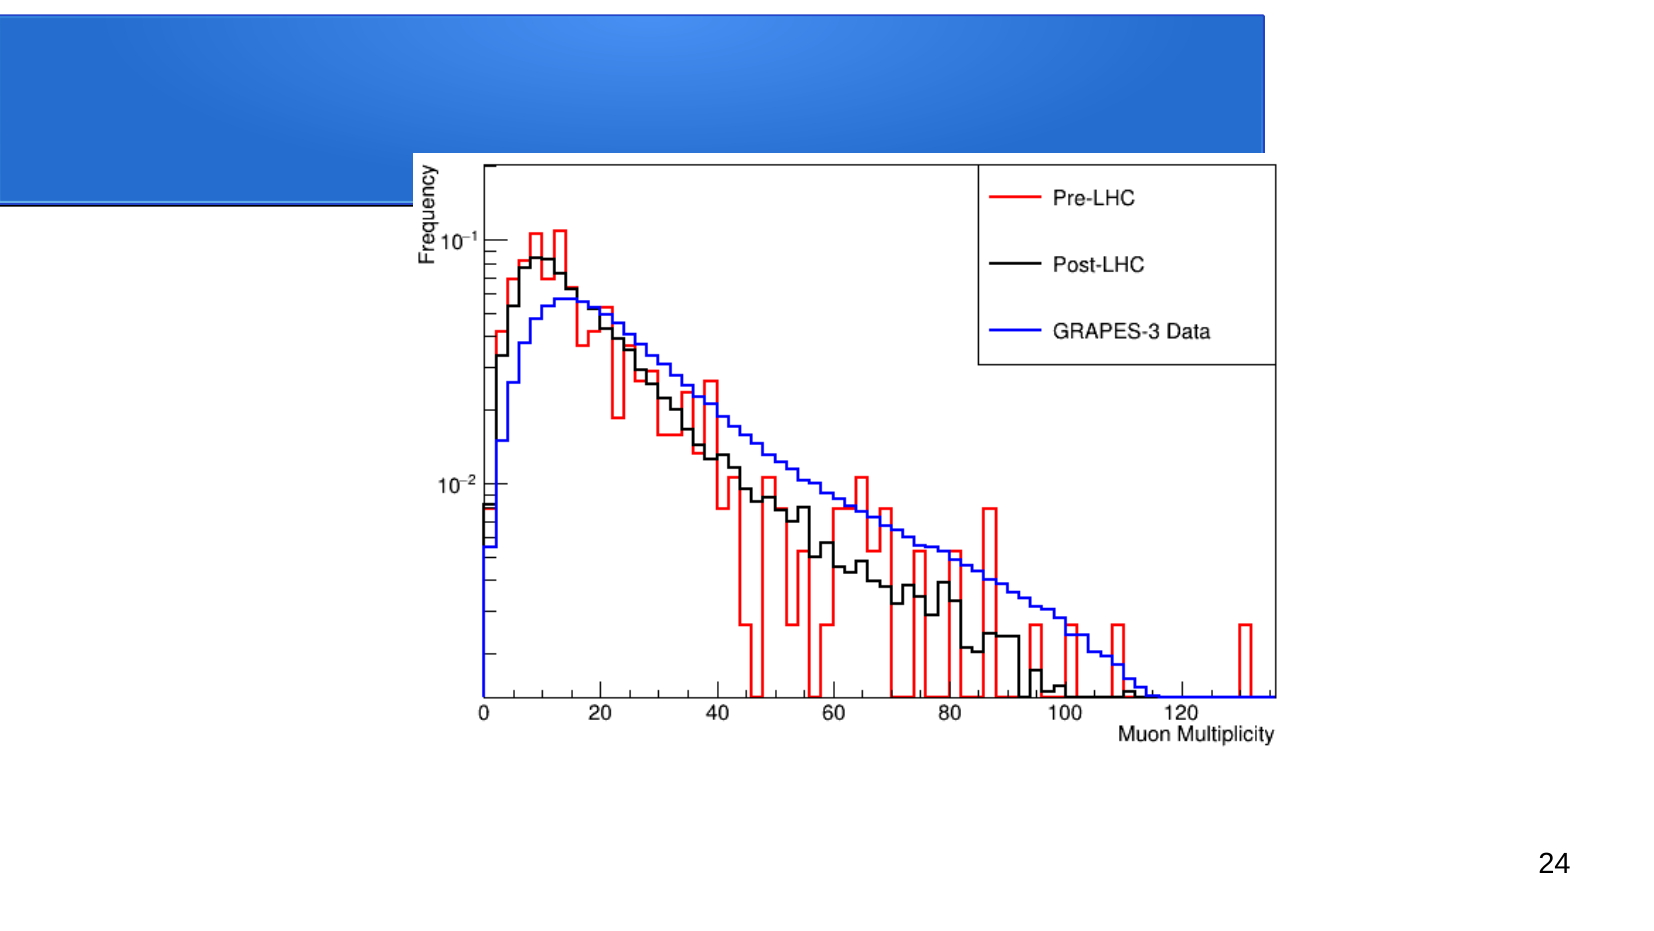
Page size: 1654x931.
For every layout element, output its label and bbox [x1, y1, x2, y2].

picture [413, 153, 1288, 754]
